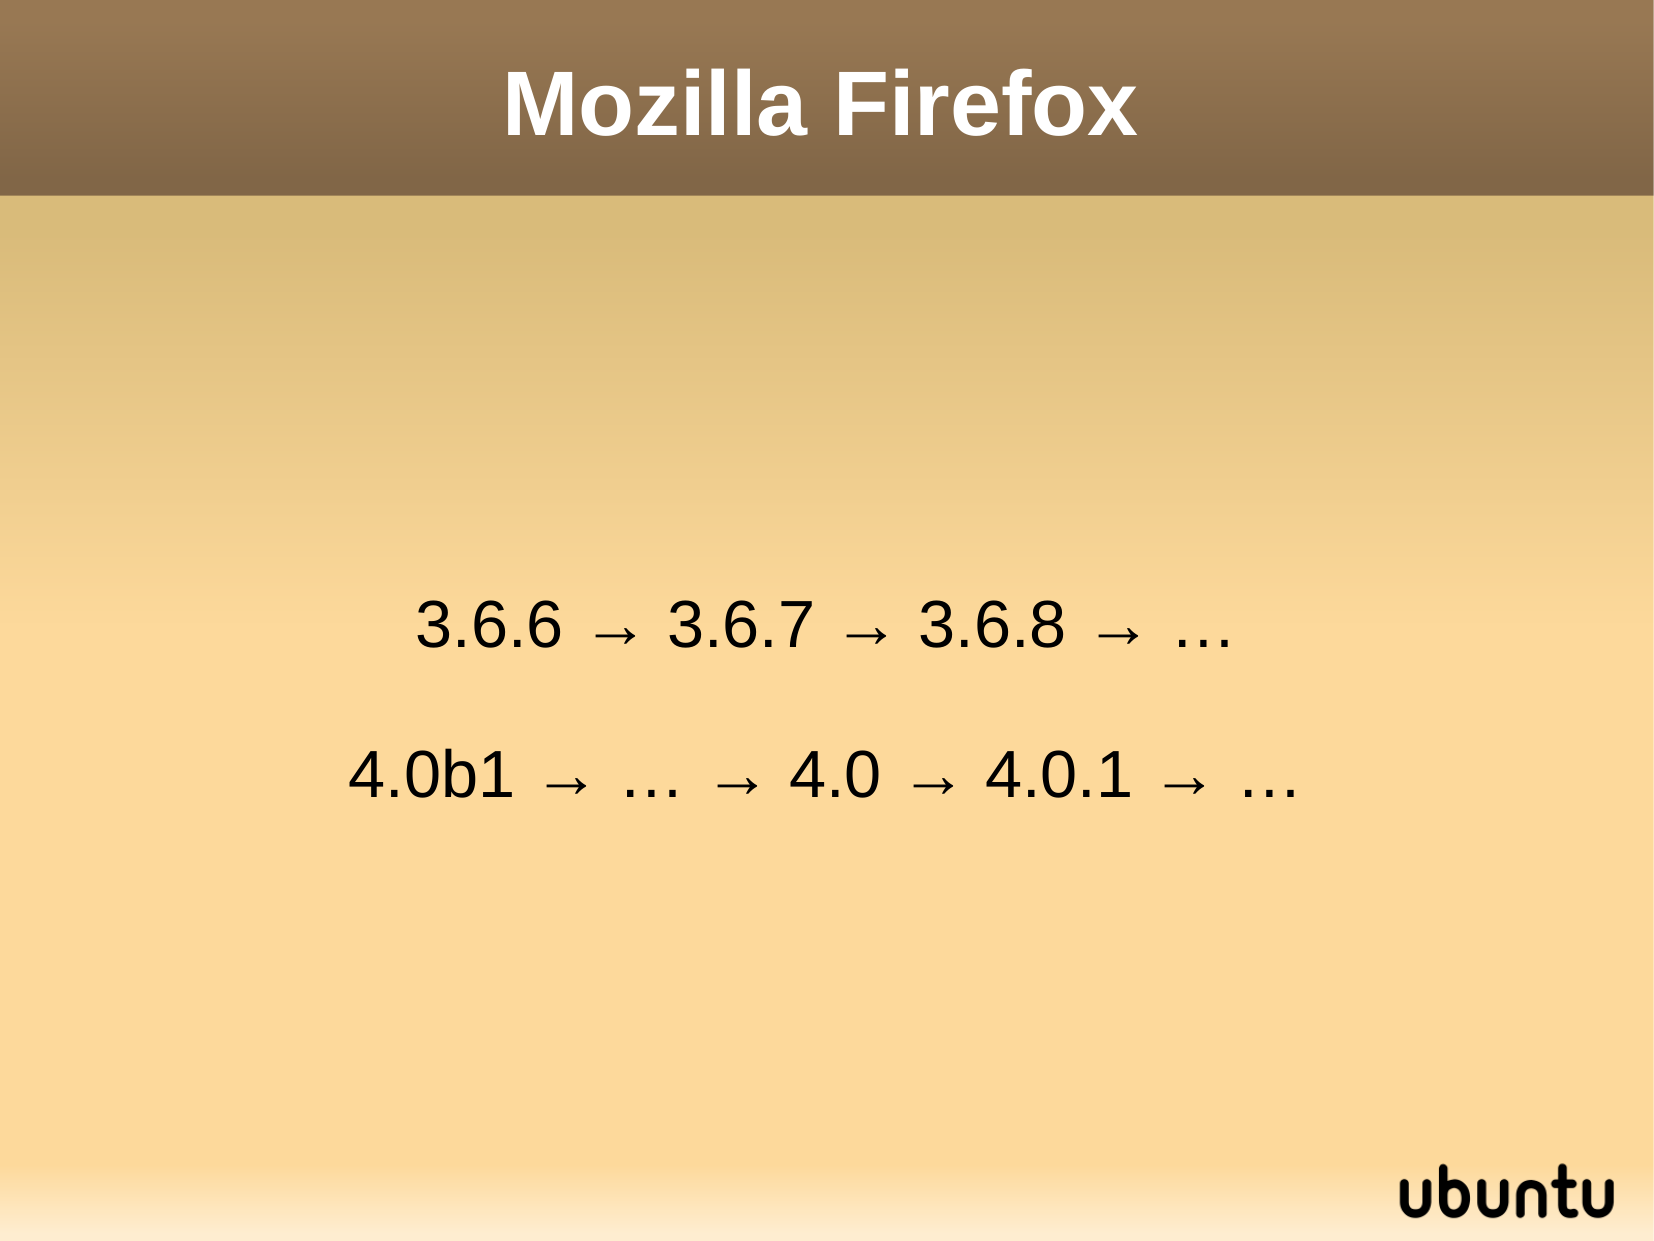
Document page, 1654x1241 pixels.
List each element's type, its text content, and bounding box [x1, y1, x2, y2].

title Mozilla Firefox [76, 7, 1565, 200]
subtitle 3.6.6 → 3.6.7 → 3.6.8 → … 4.0b1 → … → 4.0 → 4.0.1 → … [82, 290, 1571, 1109]
picture [0, 0, 1654, 1241]
